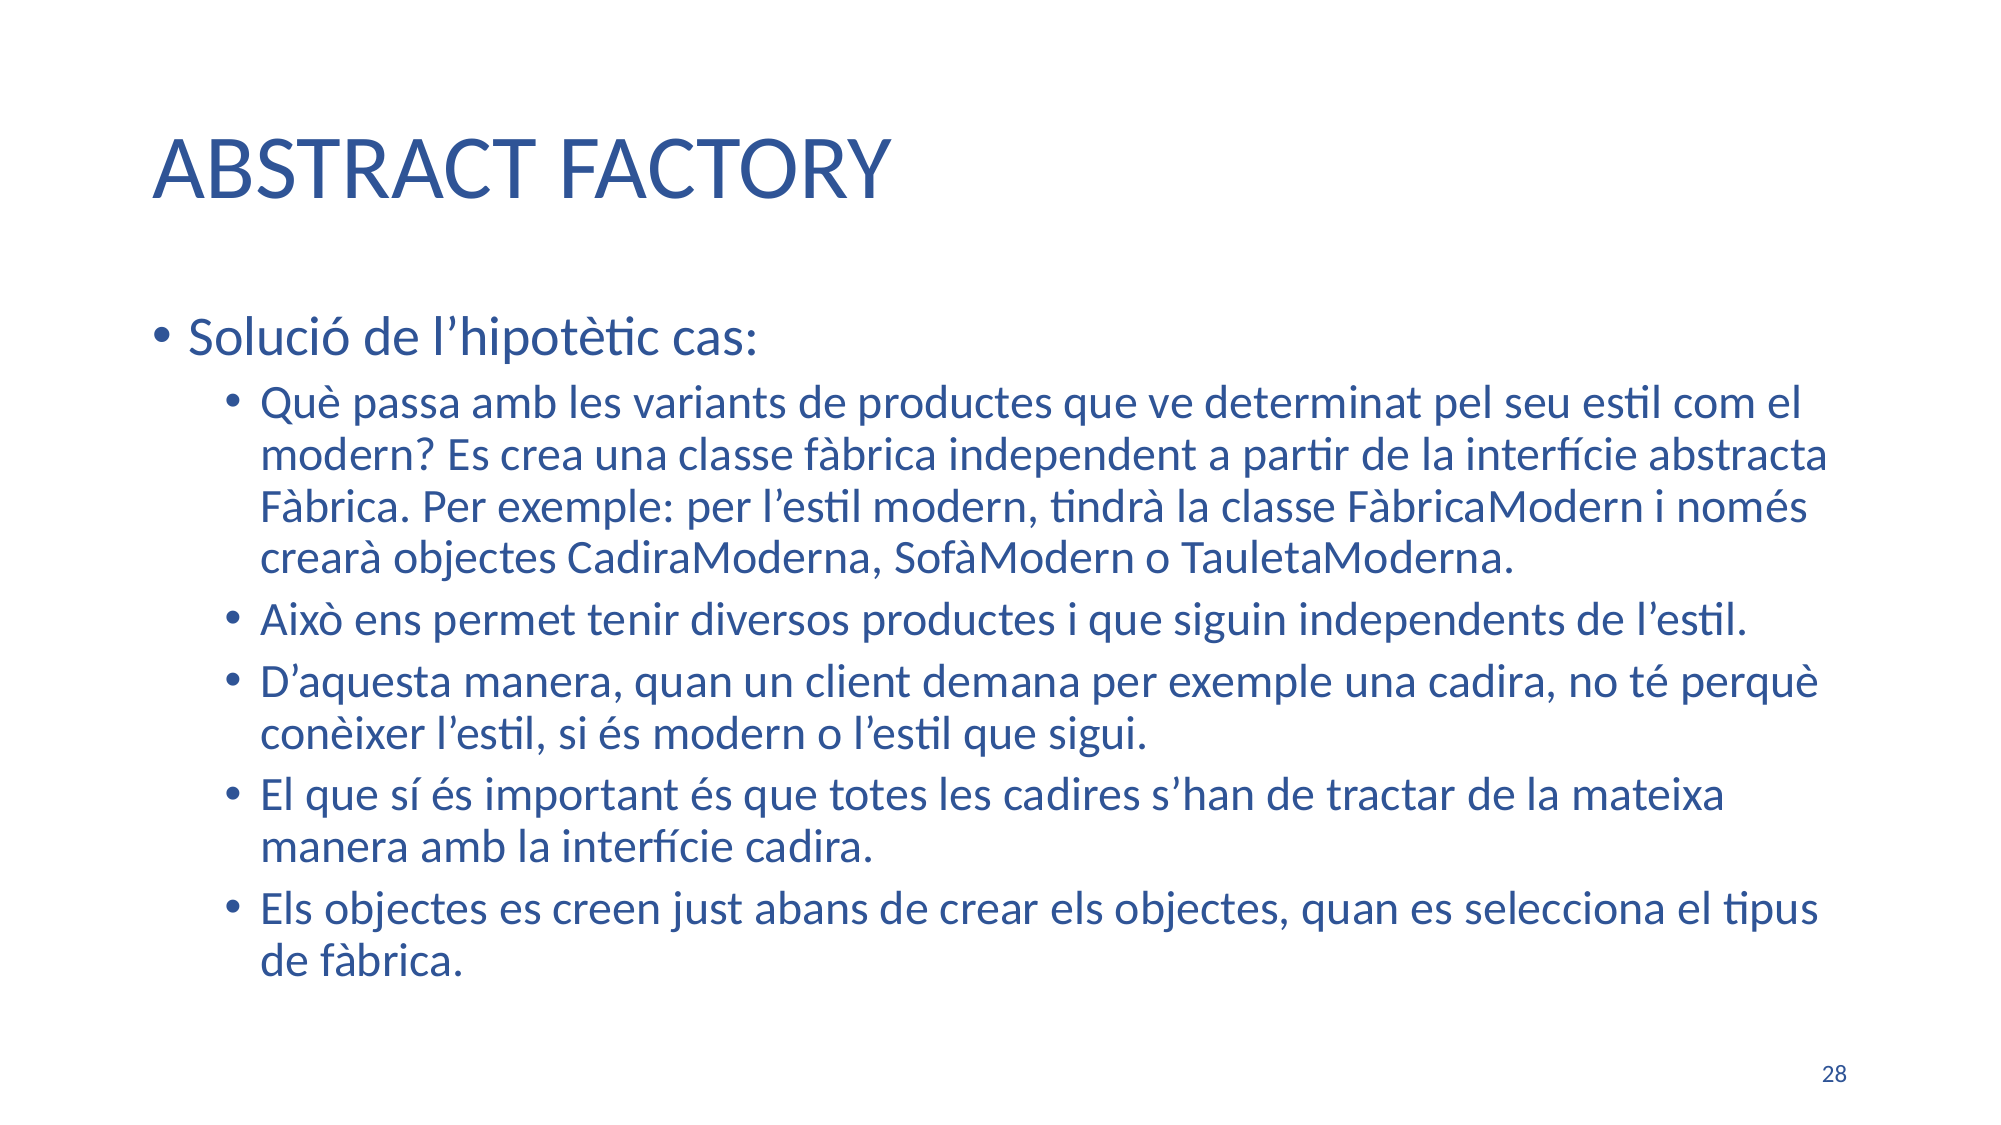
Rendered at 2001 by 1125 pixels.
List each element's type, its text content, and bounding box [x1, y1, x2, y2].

slide_number <number> [1412, 1042, 1863, 1103]
title ABSTRACT FACTORY [137, 59, 1863, 278]
list Solució de l’hipotètic cas: Què passa amb les variants de productes que ve determinat pel seu estil com el modern? Es crea una classe fàbrica independent a partir de la interfície abstracta Fàbrica. Per exemple: per l’estil modern, tindrà la classe FàbricaModern i només crearà objectes CadiraModerna, SofàModern o TauletaModerna. Això ens permet tenir diversos productes i que siguin independents de l’estil. D’aquesta manera, quan un client demana per exemple una cadira, no té perquè conèixer l’estil, si és modern o l’estil que sigui. El que sí és important és que totes les cadires s’han de tractar de la mateixa manera amb la interfície cadira. Els objectes es creen just abans de crear els objectes, quan es selecciona el tipus de fàbrica. [137, 299, 1863, 1014]
